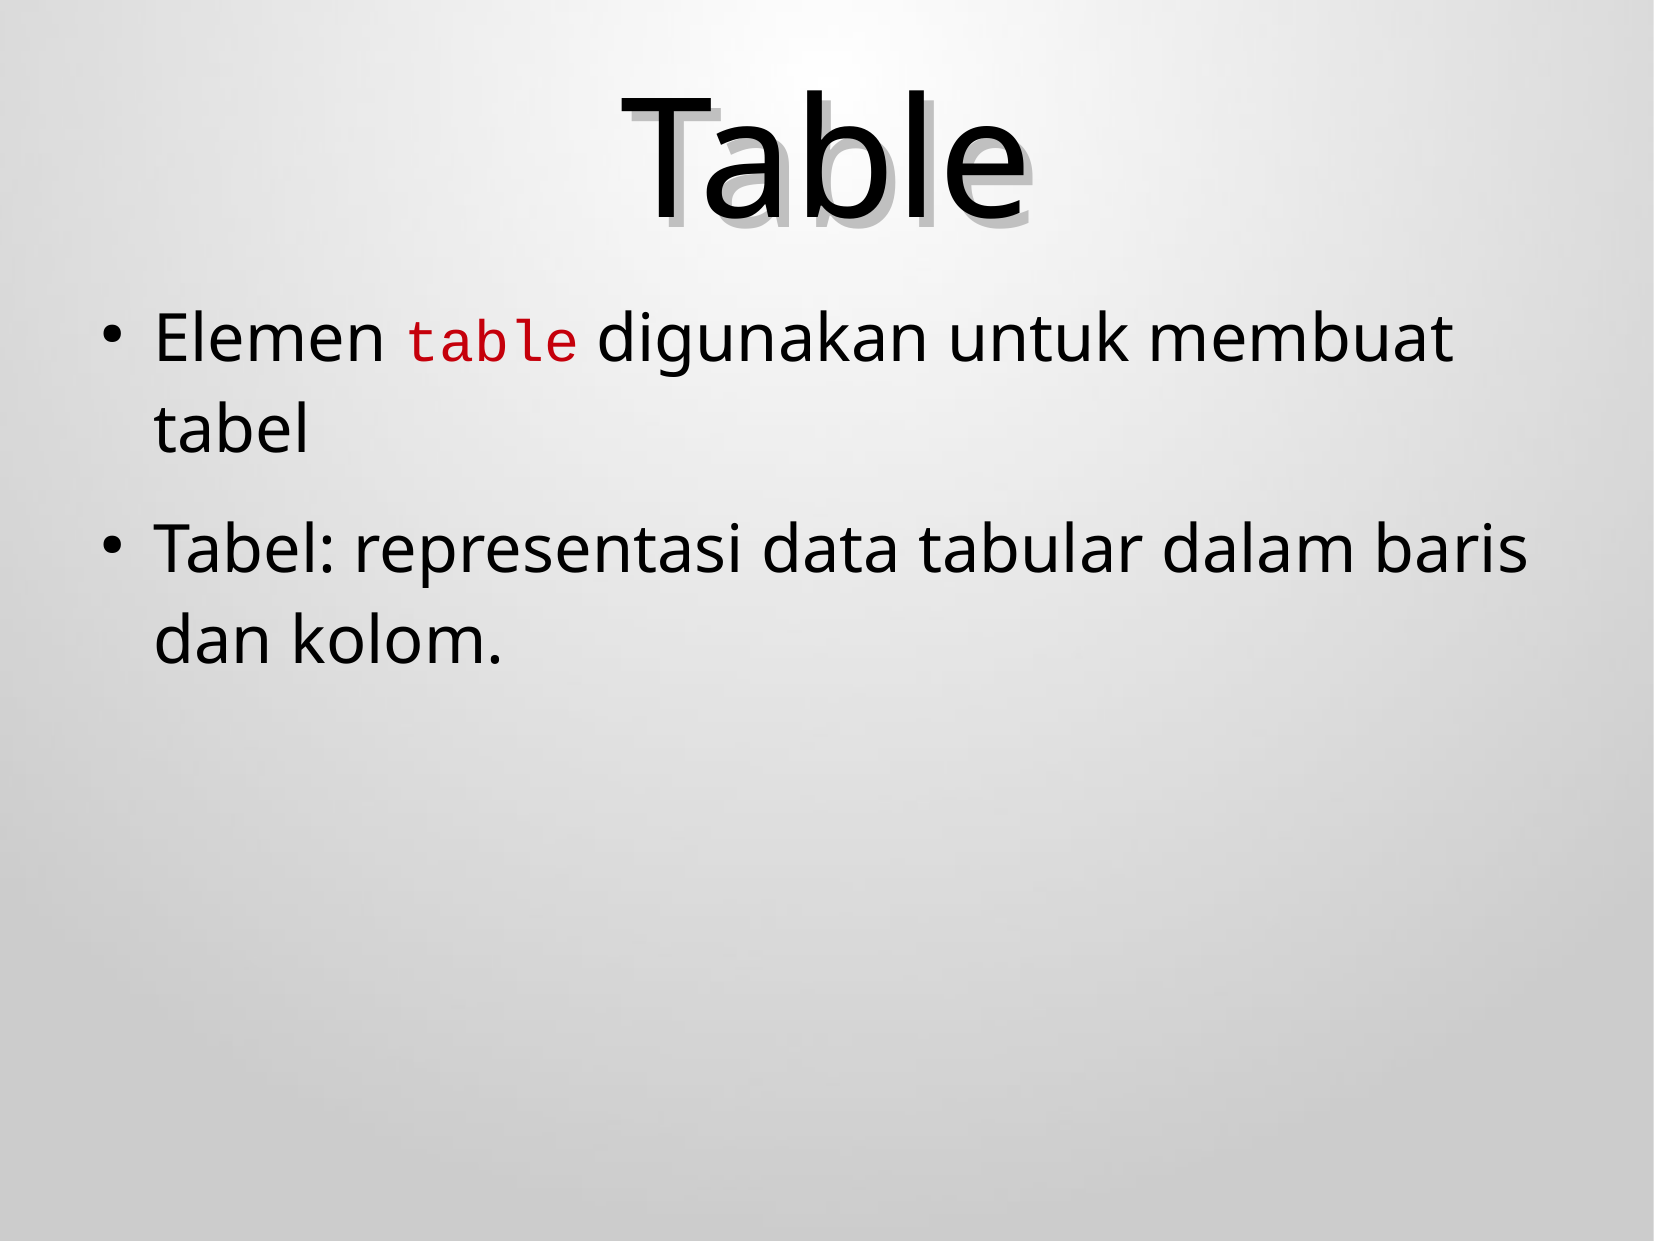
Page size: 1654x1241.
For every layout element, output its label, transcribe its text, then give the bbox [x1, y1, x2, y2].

picture [0, 0, 1654, 1241]
list Elemen table digunakan untuk membuat tabel Tabel: representasi data tabular dalam baris dan kolom. [82, 290, 1571, 1109]
title Table [82, 49, 1571, 257]
